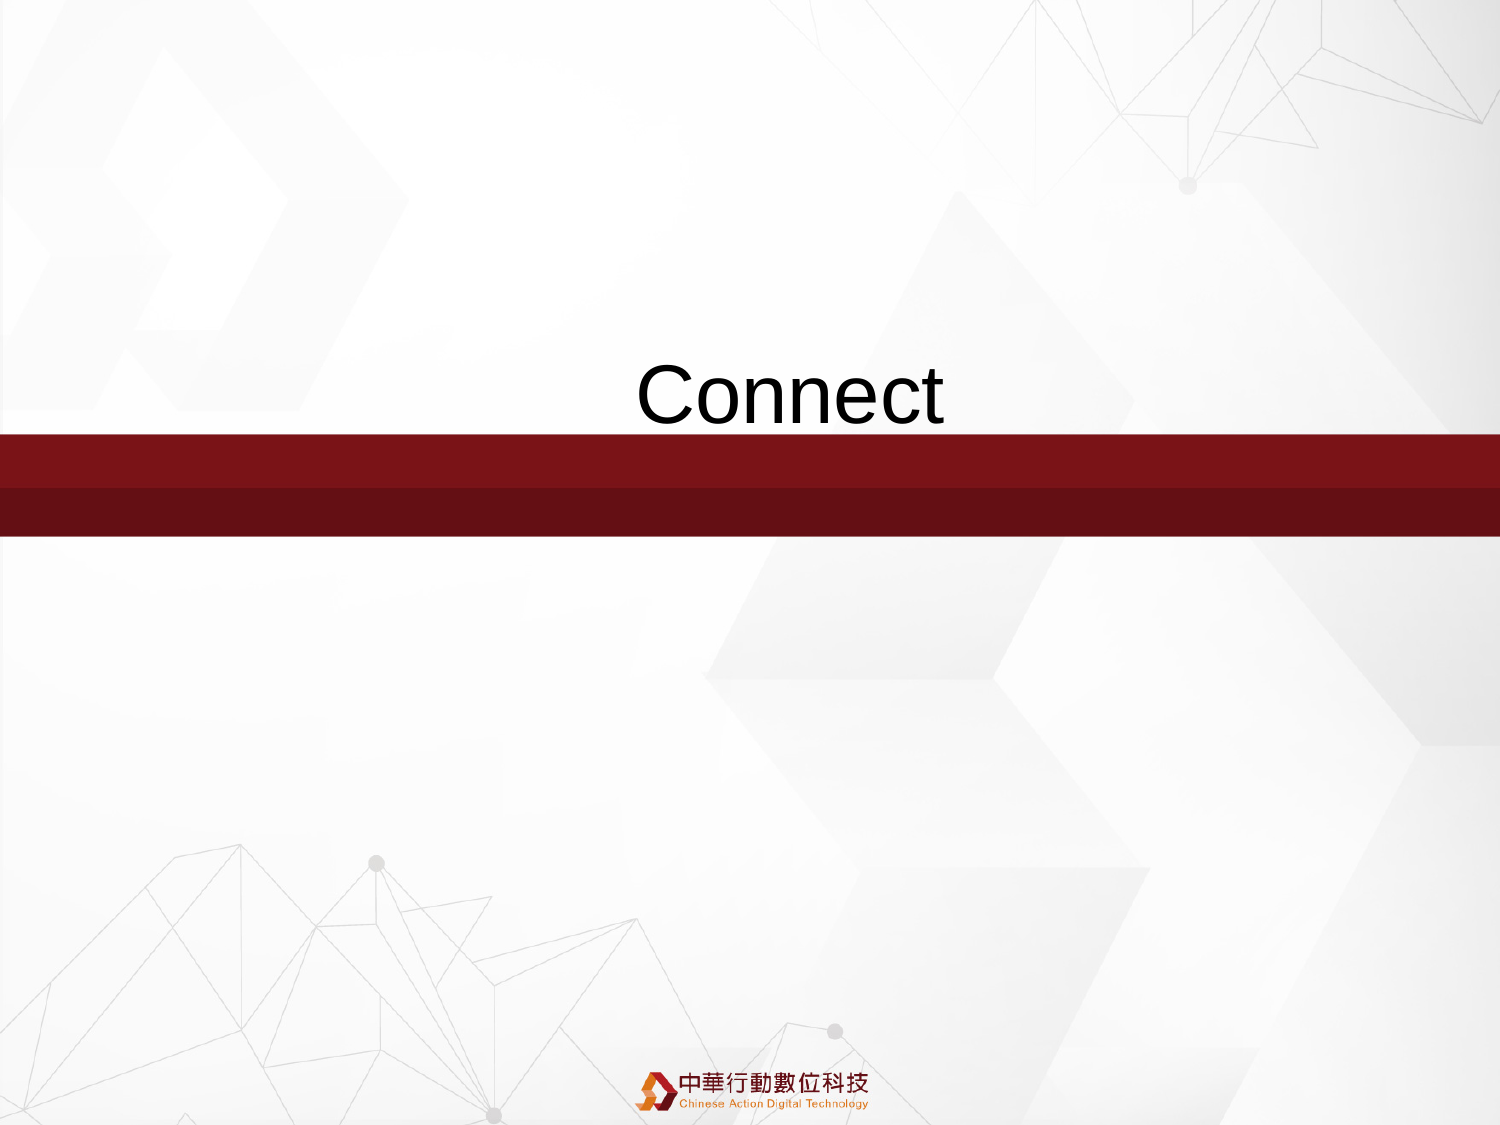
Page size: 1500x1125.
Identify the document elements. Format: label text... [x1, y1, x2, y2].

picture [0, 0, 1500, 1125]
title Connect [149, 332, 1401, 621]
